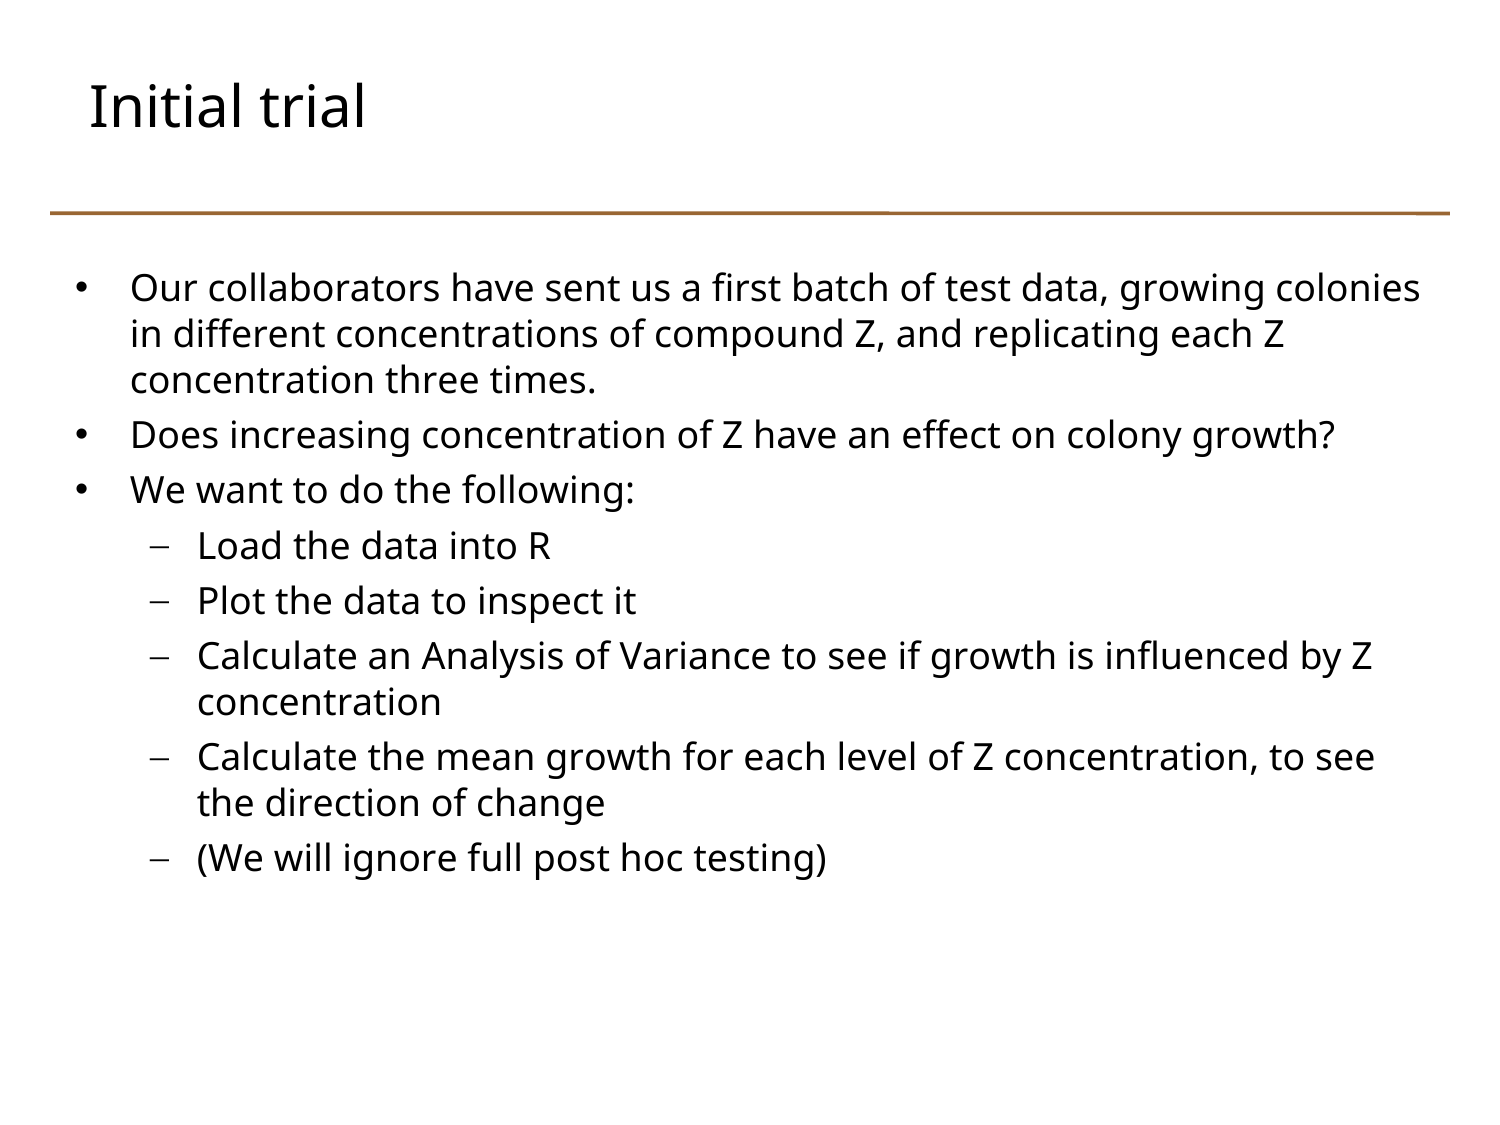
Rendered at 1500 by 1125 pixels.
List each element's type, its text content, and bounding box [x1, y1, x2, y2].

text_box Initial trial [75, 44, 1425, 233]
text_box Our collaborators have sent us a first batch of test data, growing colonies in different concentrations of compound Z, and replicating each Z concentration three times. Does increasing concentration of Z have an effect on colony growth? We want to do the following: Load the data into R Plot the data to inspect it Calculate an Analysis of Variance to see if growth is influenced by Z concentration Calculate the mean growth for each level of Z concentration, to see the direction of change (We will ignore full post hoc testing) [75, 263, 1425, 1006]
